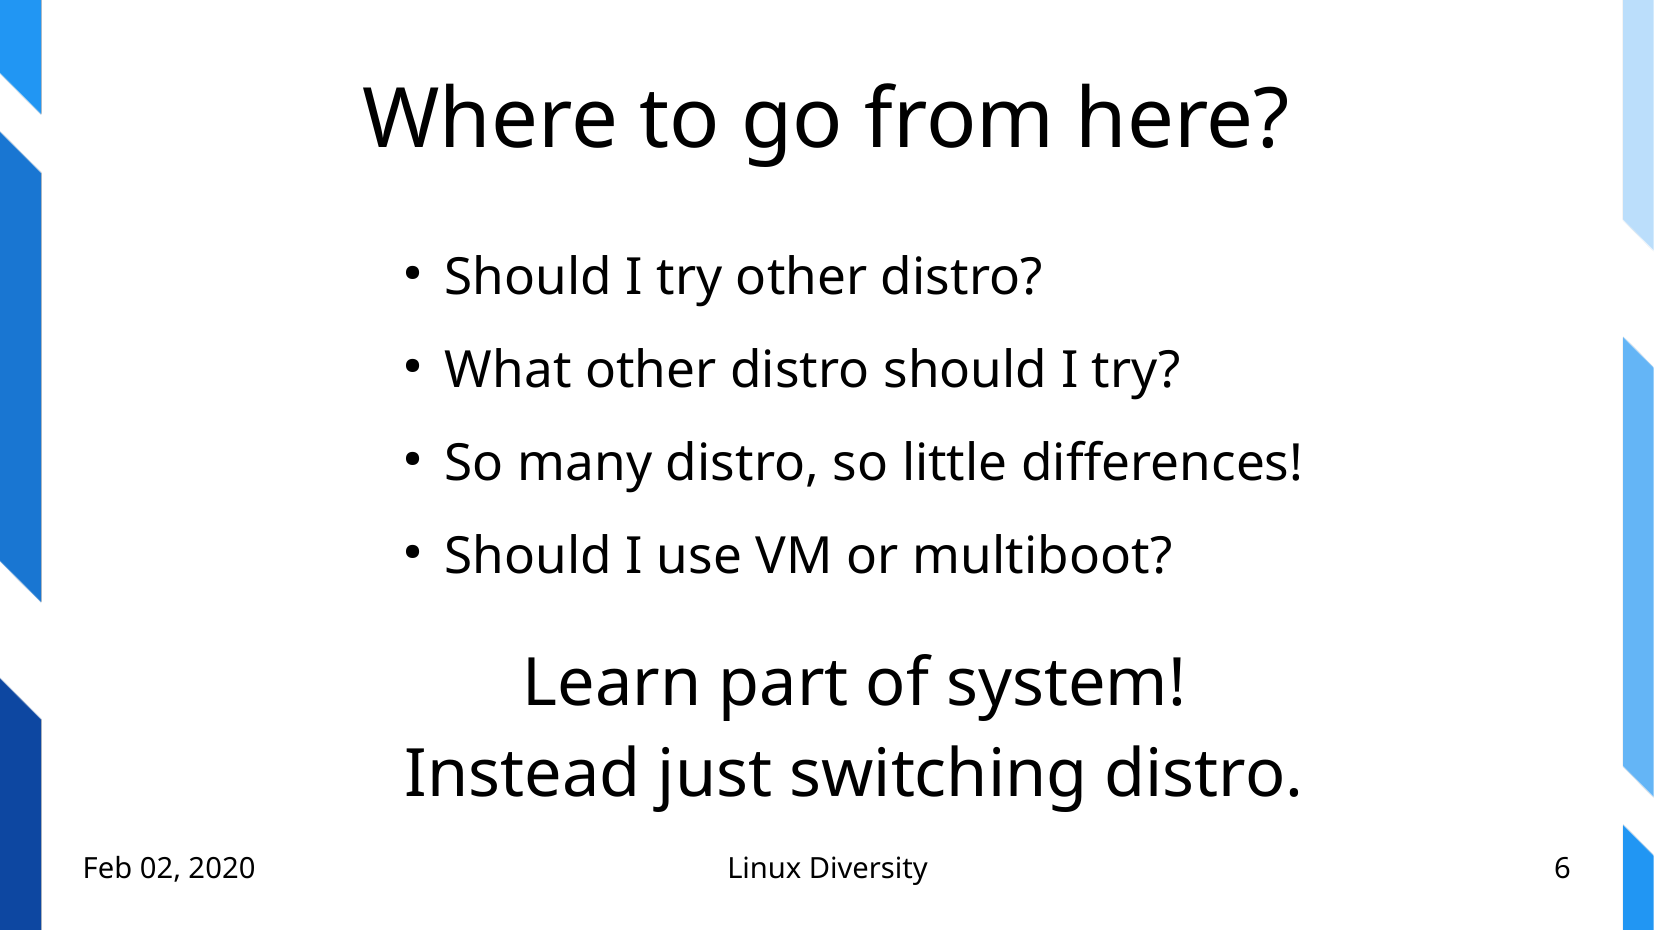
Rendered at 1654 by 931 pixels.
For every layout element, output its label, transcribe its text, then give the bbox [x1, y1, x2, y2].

text_box Learn part of system! Instead just switching distro. [390, 627, 1381, 811]
list Should I try other distro? What other distro should I try? So many distro, so little differences! Should I use VM or multiboot? [390, 239, 1306, 601]
title Where to go from here? [82, 37, 1571, 193]
picture [0, 0, 1654, 930]
